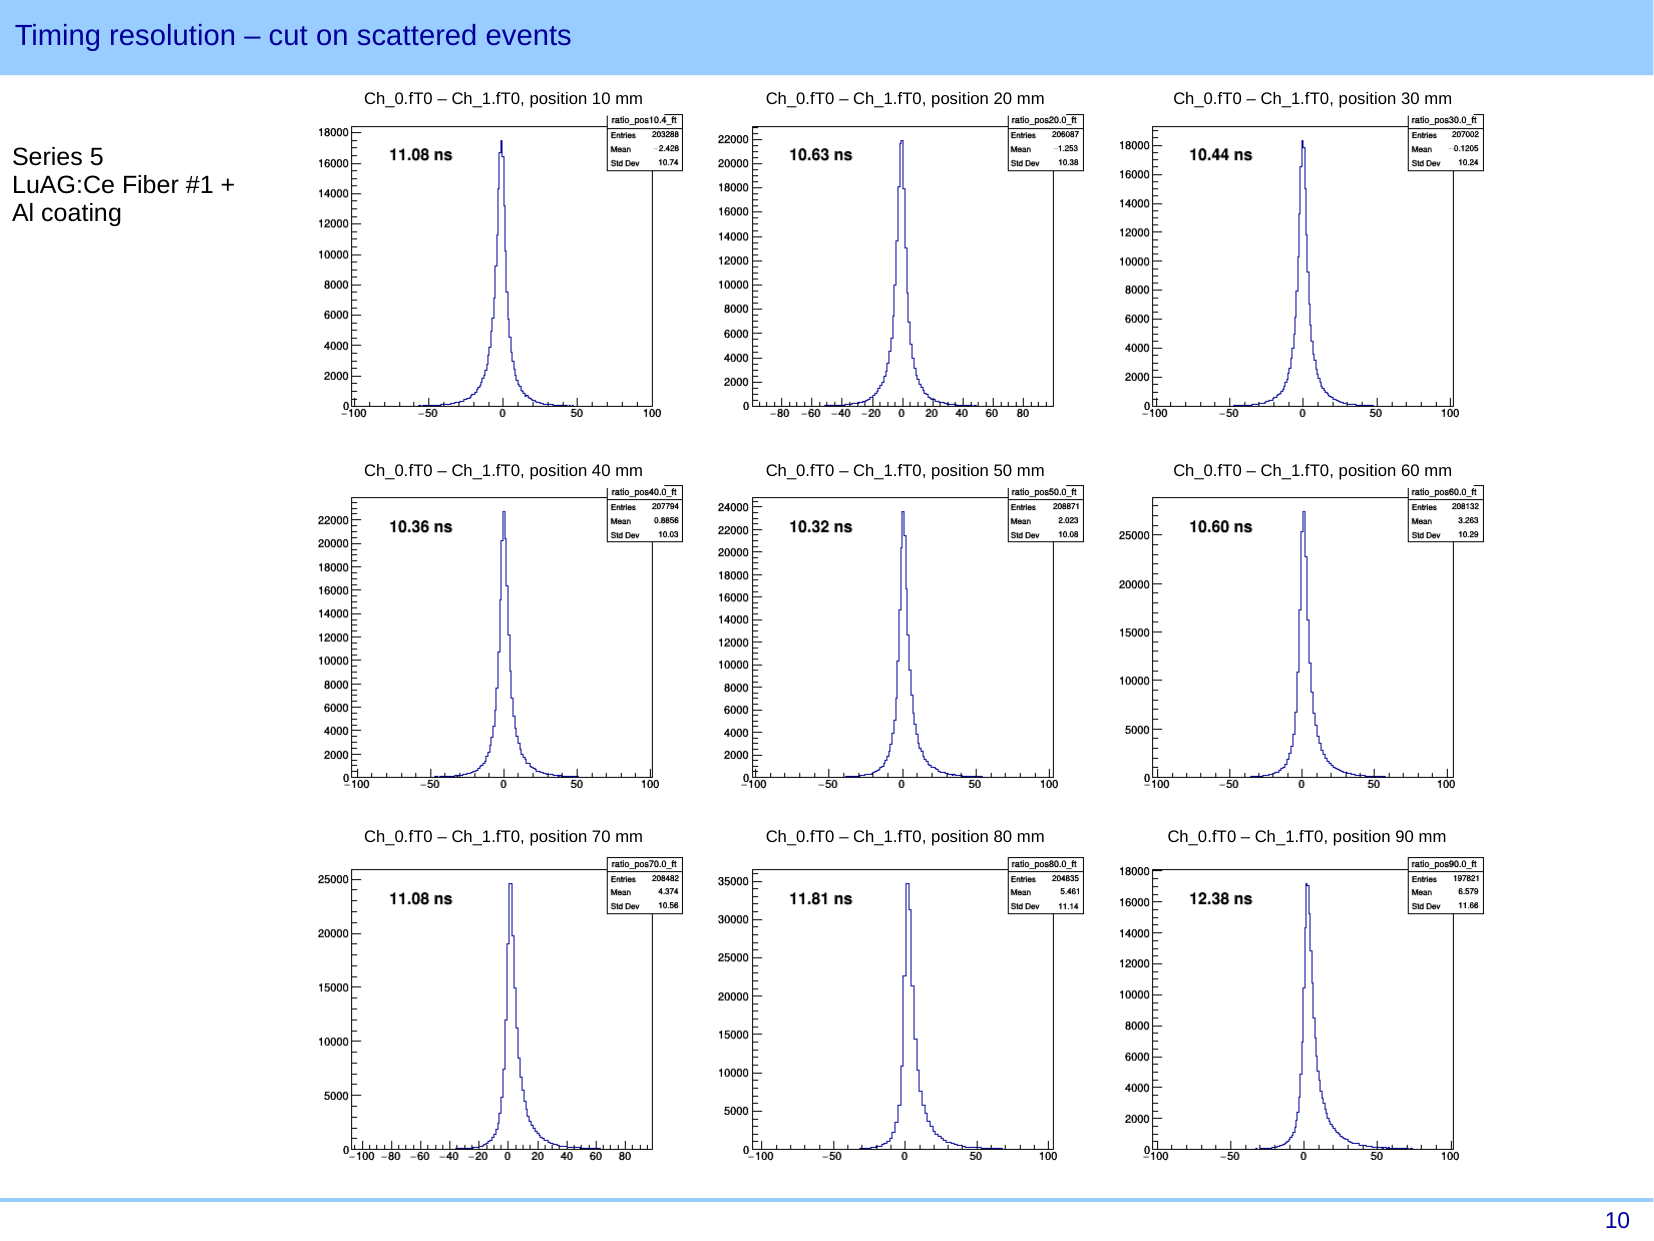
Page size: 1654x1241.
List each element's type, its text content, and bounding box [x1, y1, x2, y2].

text_box [0, 0, 1654, 76]
text_box Timing resolution – cut on scattered events [0, 11, 1096, 60]
text_box Ch_0.fT0 – Ch_1.fT0, position 50 mm [751, 454, 1067, 488]
text_box 10 [1590, 1200, 1654, 1241]
text_box Ch_0.fT0 – Ch_1.fT0, position 60 mm [1158, 453, 1474, 488]
text_box Ch_0.fT0 – Ch_1.fT0, position 90 mm [1152, 820, 1468, 855]
text_box Ch_0.fT0 – Ch_1.fT0, position 80 mm [751, 820, 1067, 855]
text_box Series 5 LuAG:Ce Fiber #1 + Al coating [0, 135, 253, 235]
text_box Ch_0.fT0 – Ch_1.fT0, position 20 mm [751, 81, 1067, 116]
text_box Ch_0.fT0 – Ch_1.fT0, position 10 mm [349, 81, 665, 116]
text_box Ch_0.fT0 – Ch_1.fT0, position 30 mm [1158, 81, 1474, 116]
text_box Ch_0.fT0 – Ch_1.fT0, position 70 mm [349, 820, 665, 855]
picture [303, 81, 1504, 1196]
text_box Ch_0.fT0 – Ch_1.fT0, position 40 mm [349, 454, 665, 488]
